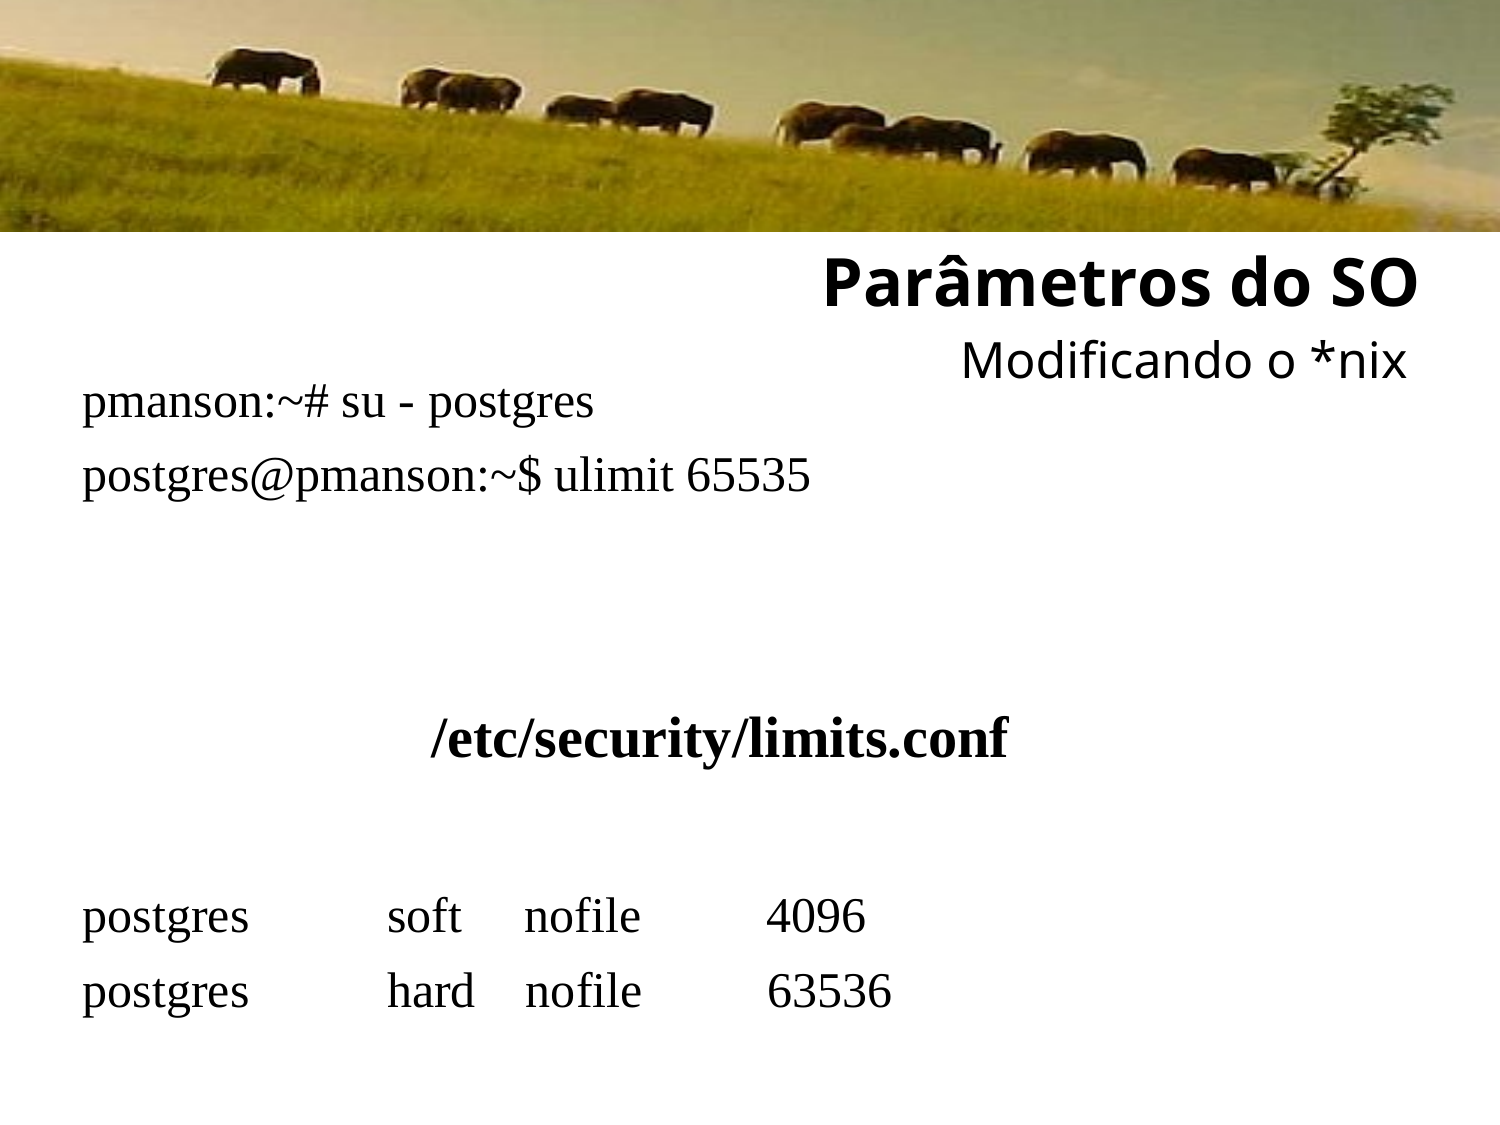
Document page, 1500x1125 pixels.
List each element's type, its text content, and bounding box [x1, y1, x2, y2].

text_box Parâmetros do SO Modificando o *nix [472, 232, 1436, 384]
picture [0, 0, 1500, 232]
text_box pmanson:~# su - postgres postgres@pmanson:~$ ulimit 65535 /etc/security/limits.conf postgres soft nofile 4096 postgres hard nofile 63536 [82, 354, 1359, 1034]
